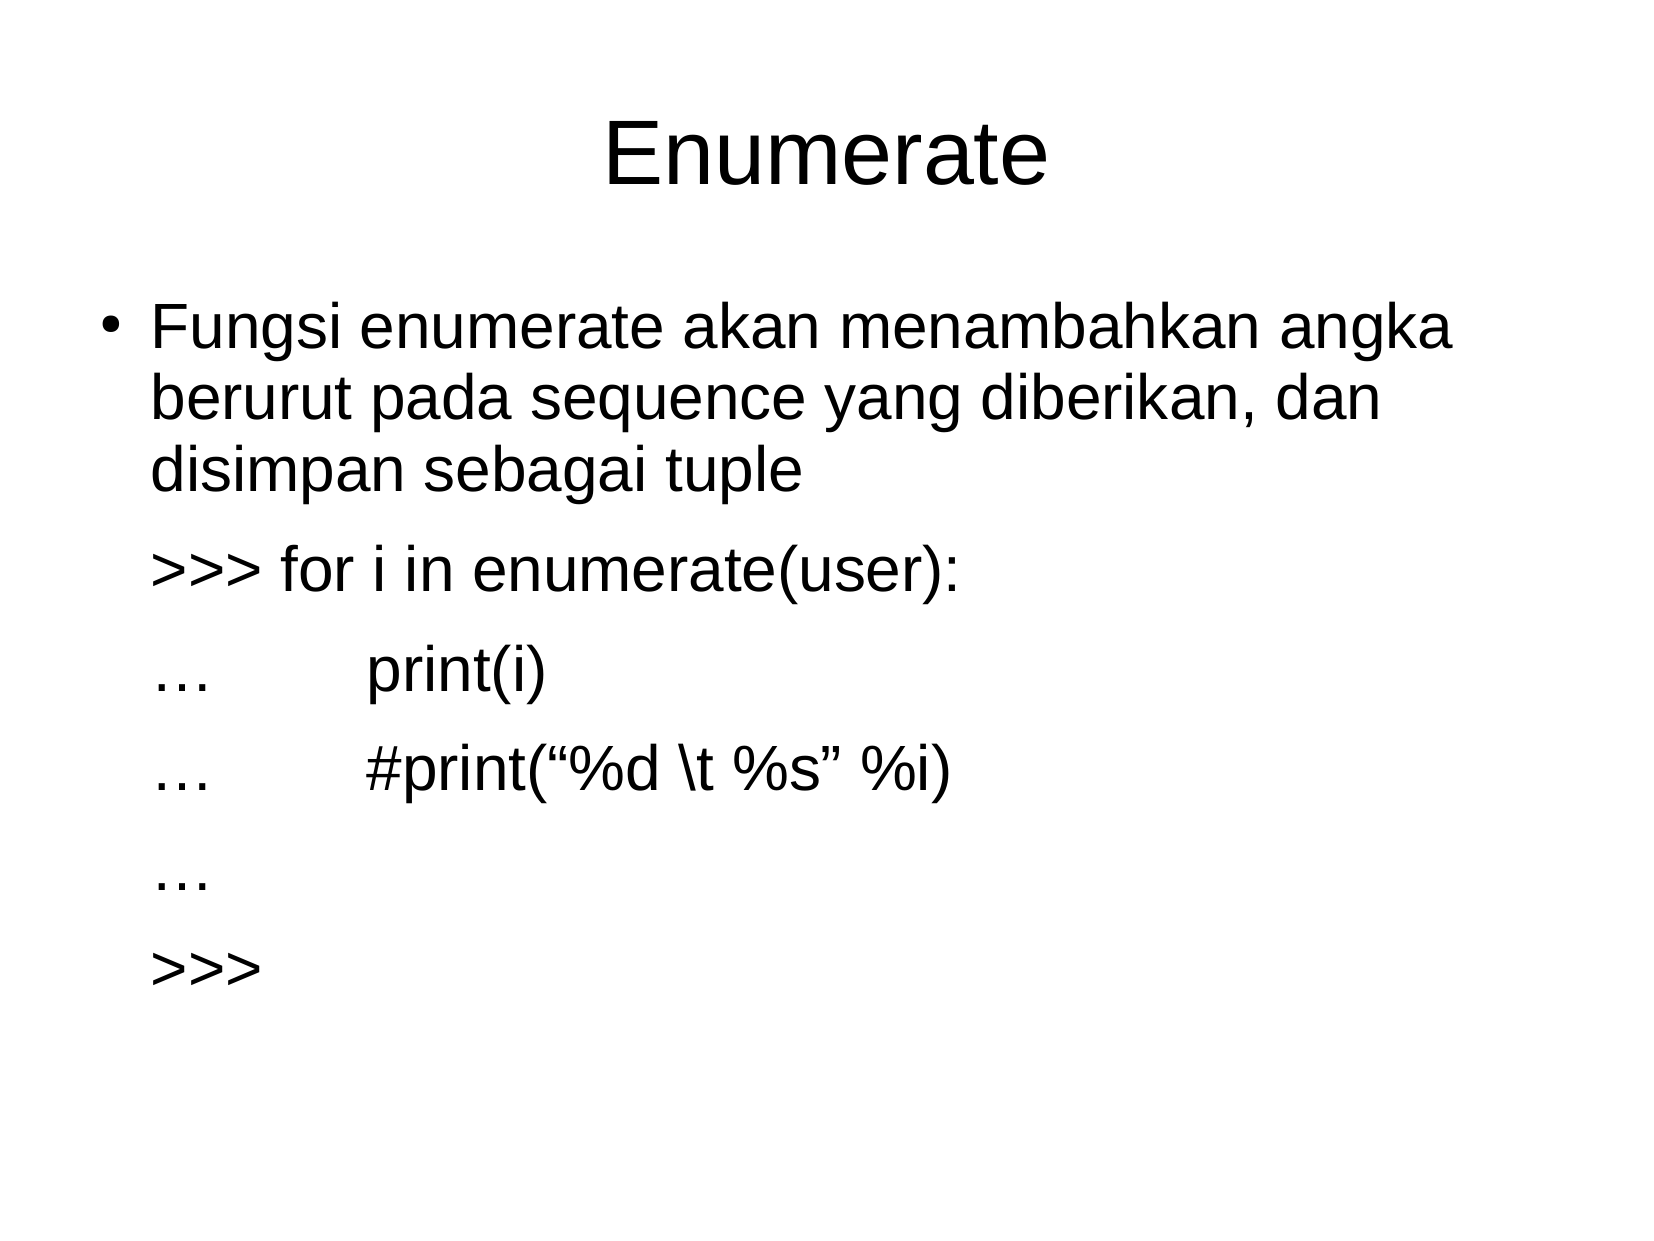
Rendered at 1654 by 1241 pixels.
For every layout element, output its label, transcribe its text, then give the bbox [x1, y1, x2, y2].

title Enumerate [82, 49, 1571, 257]
list Fungsi enumerate akan menambahkan angka berurut pada sequence yang diberikan, dan disimpan sebagai tuple >>> for i in enumerate(user): … print(i) … #print(“%d \t %s” %i) … >>> [82, 290, 1571, 1010]
